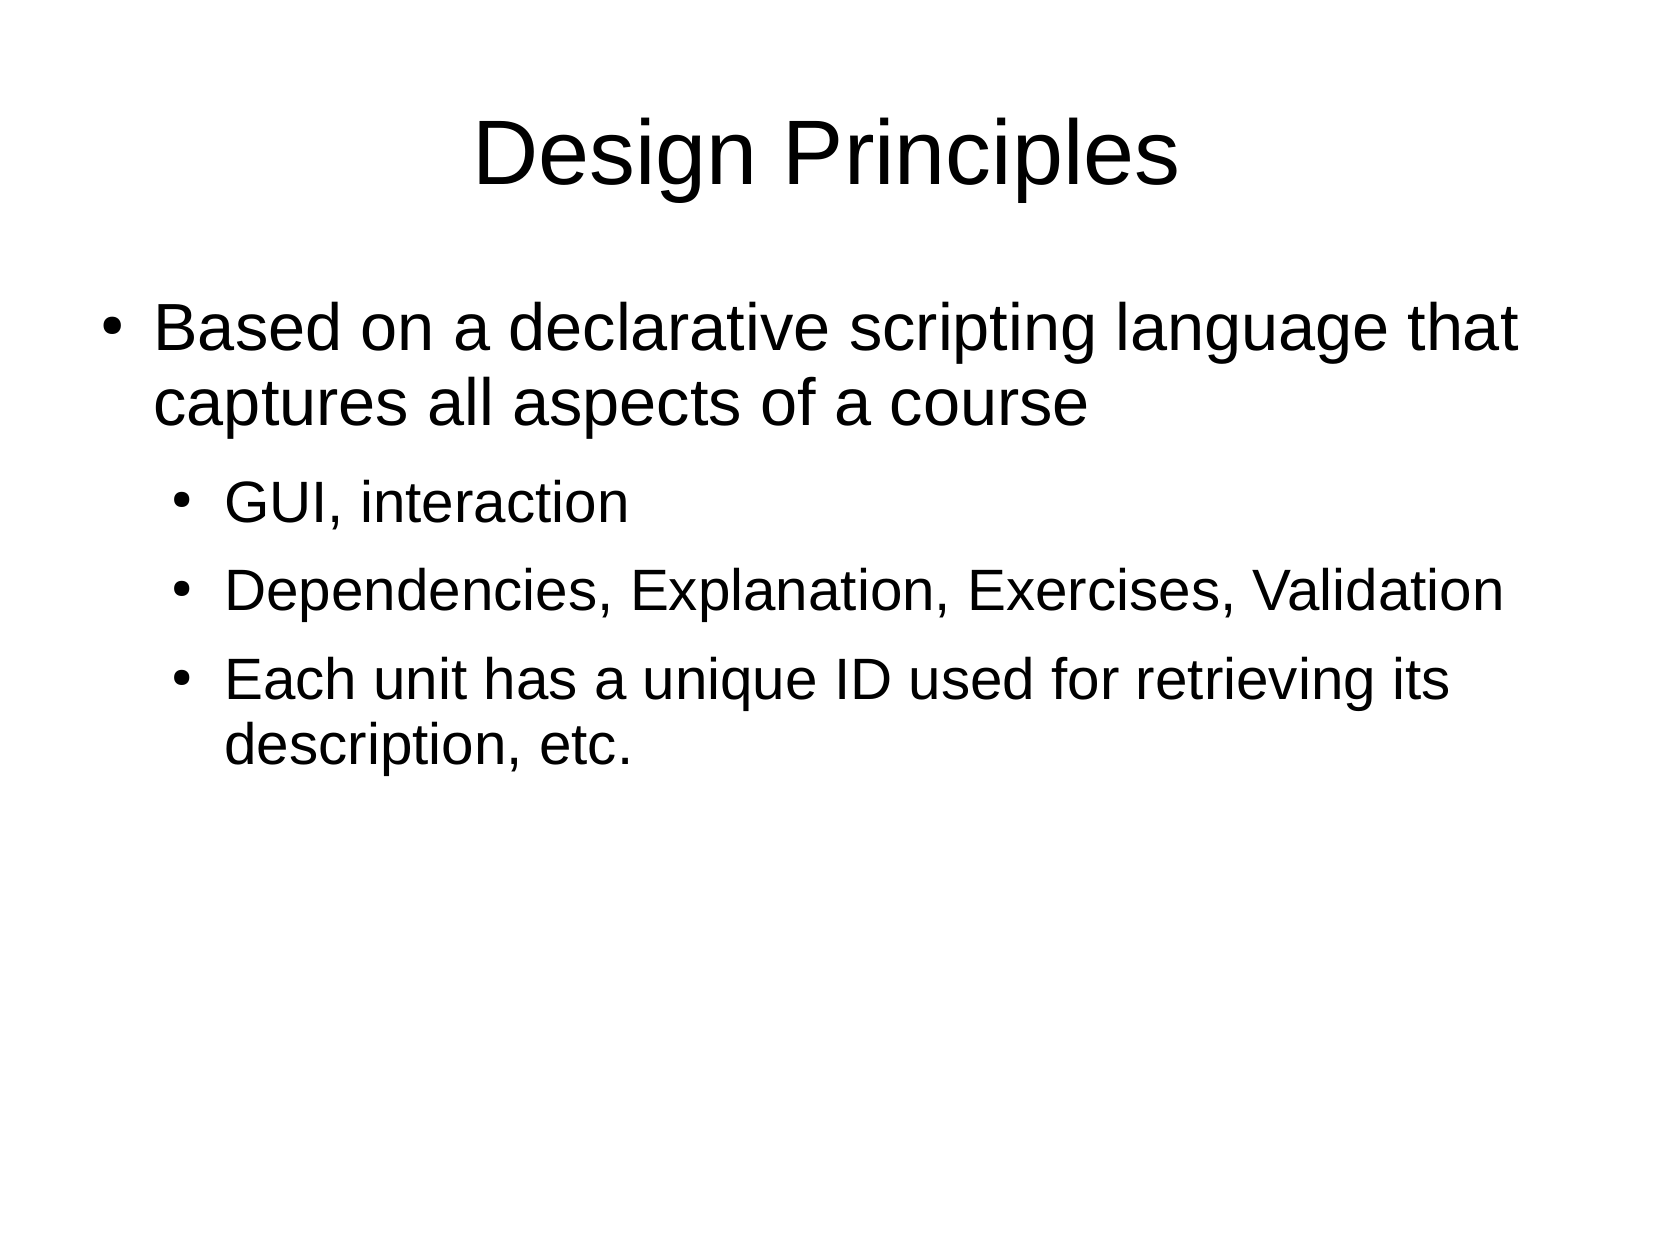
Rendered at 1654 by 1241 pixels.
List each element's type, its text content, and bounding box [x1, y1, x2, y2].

title Design Principles [82, 56, 1571, 250]
list Based on a declarative scripting language that captures all aspects of a course GUI, interaction Dependencies, Explanation, Exercises, Validation Each unit has a unique ID used for retrieving its description, etc. [82, 290, 1571, 1094]
